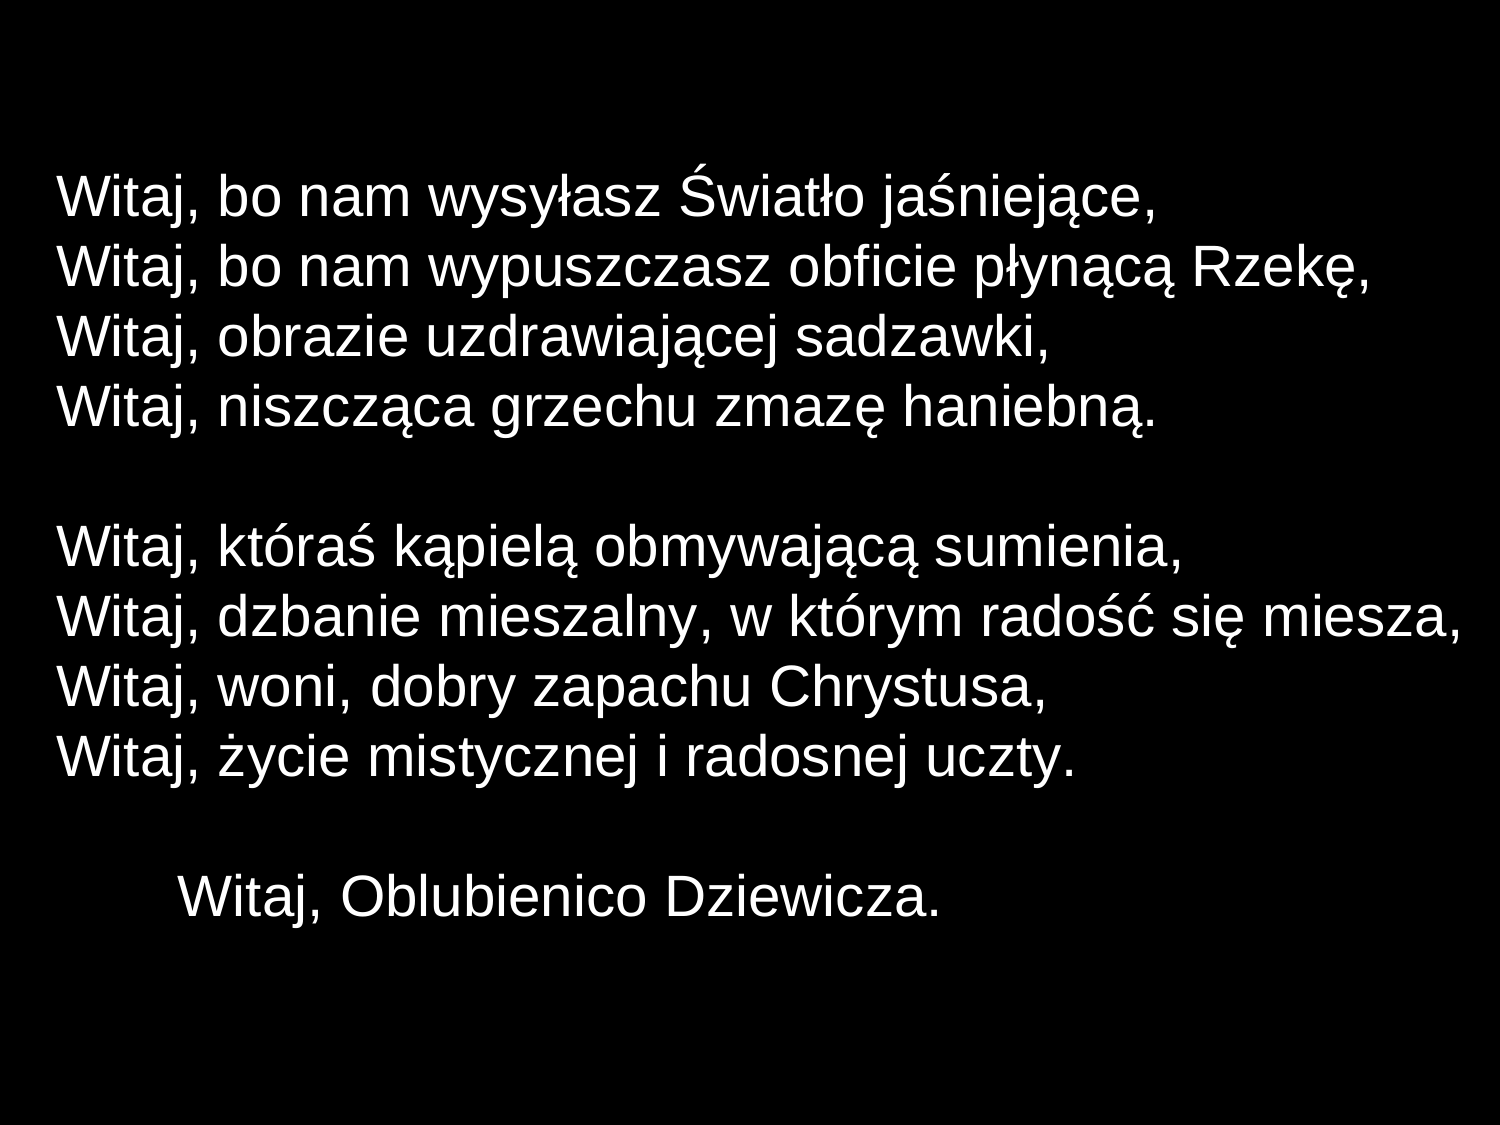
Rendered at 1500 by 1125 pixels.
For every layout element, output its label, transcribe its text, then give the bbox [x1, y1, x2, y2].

text_box Witaj, bo nam wysyłasz Światło jaśniejące, Witaj, bo nam wypuszczasz obficie płynącą Rzekę, Witaj, obrazie uzdrawiającej sadzawki, Witaj, niszcząca grzechu zmazę haniebną. Witaj, któraś kąpielą obmywającą sumienia, Witaj, dzbanie mieszalny, w którym radość się miesza, Witaj, woni, dobry zapachu Chrystusa, Witaj, życie mistycznej i radosnej uczty. Witaj, Oblubienico Dziewicza. [41, 150, 1489, 936]
